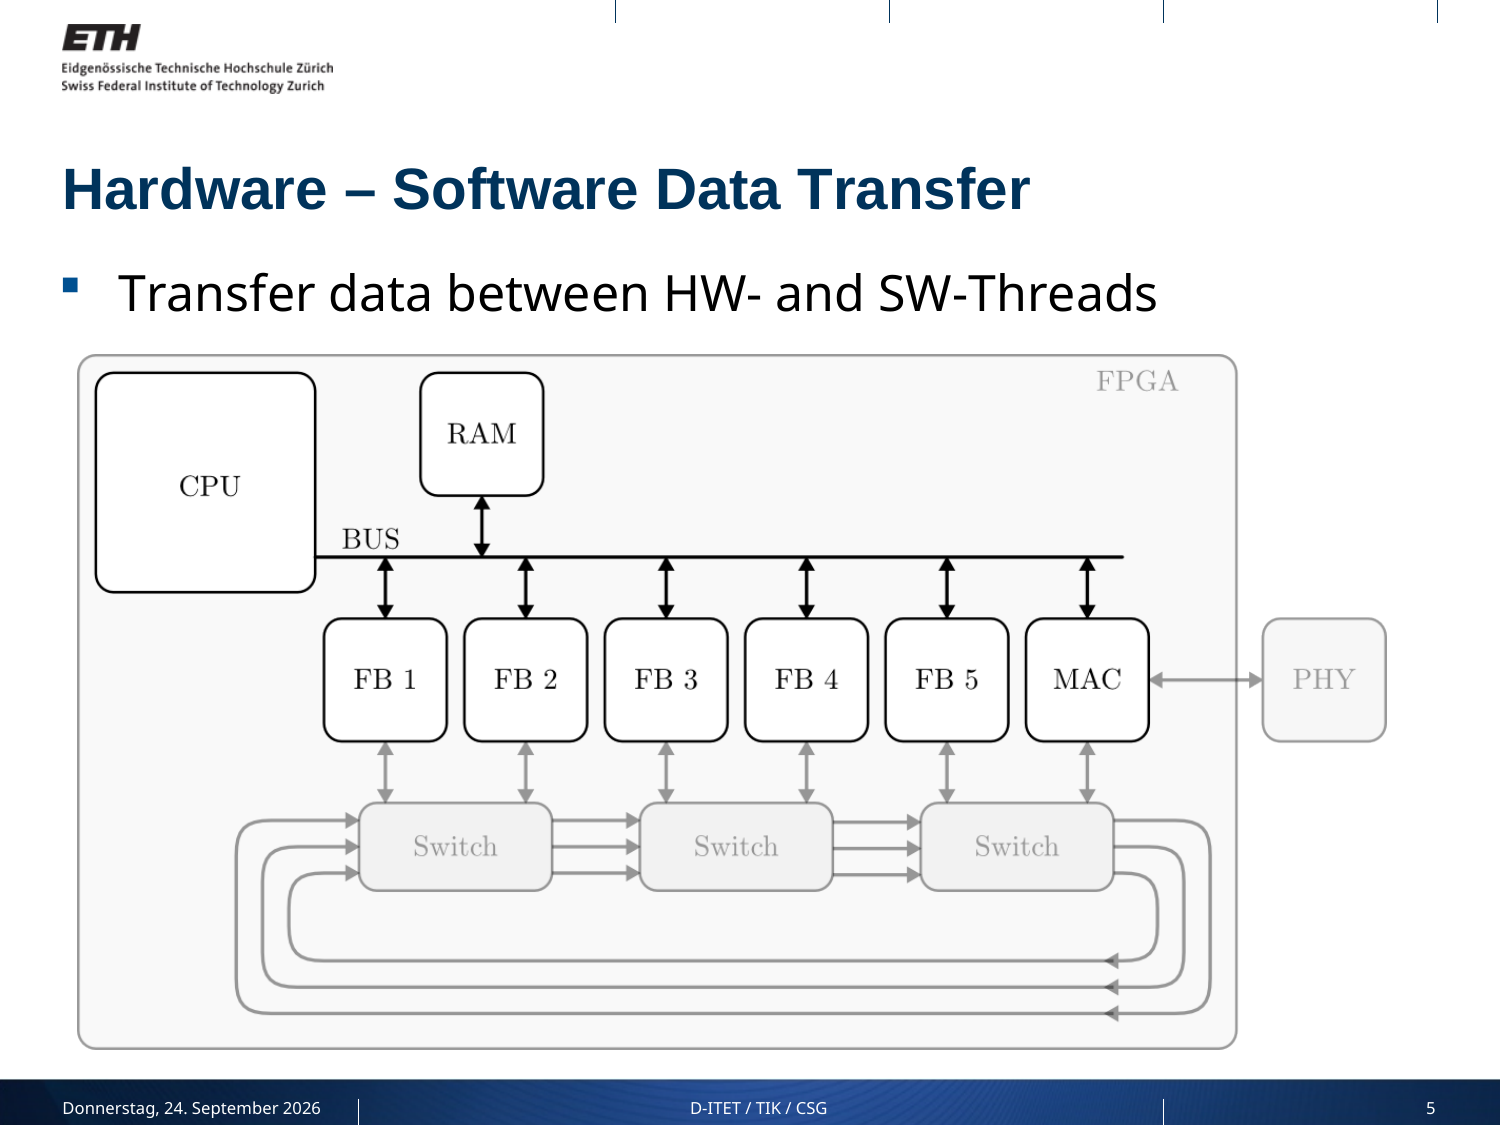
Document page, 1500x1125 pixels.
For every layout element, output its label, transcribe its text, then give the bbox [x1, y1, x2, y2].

picture [0, 1078, 1500, 1125]
picture [77, 1005, 1387, 1050]
picture [62, 24, 333, 94]
list Transfer data between HW- and SW-Threads [59, 257, 1435, 1005]
title Hardware – Software Data Transfer [62, 157, 1438, 296]
